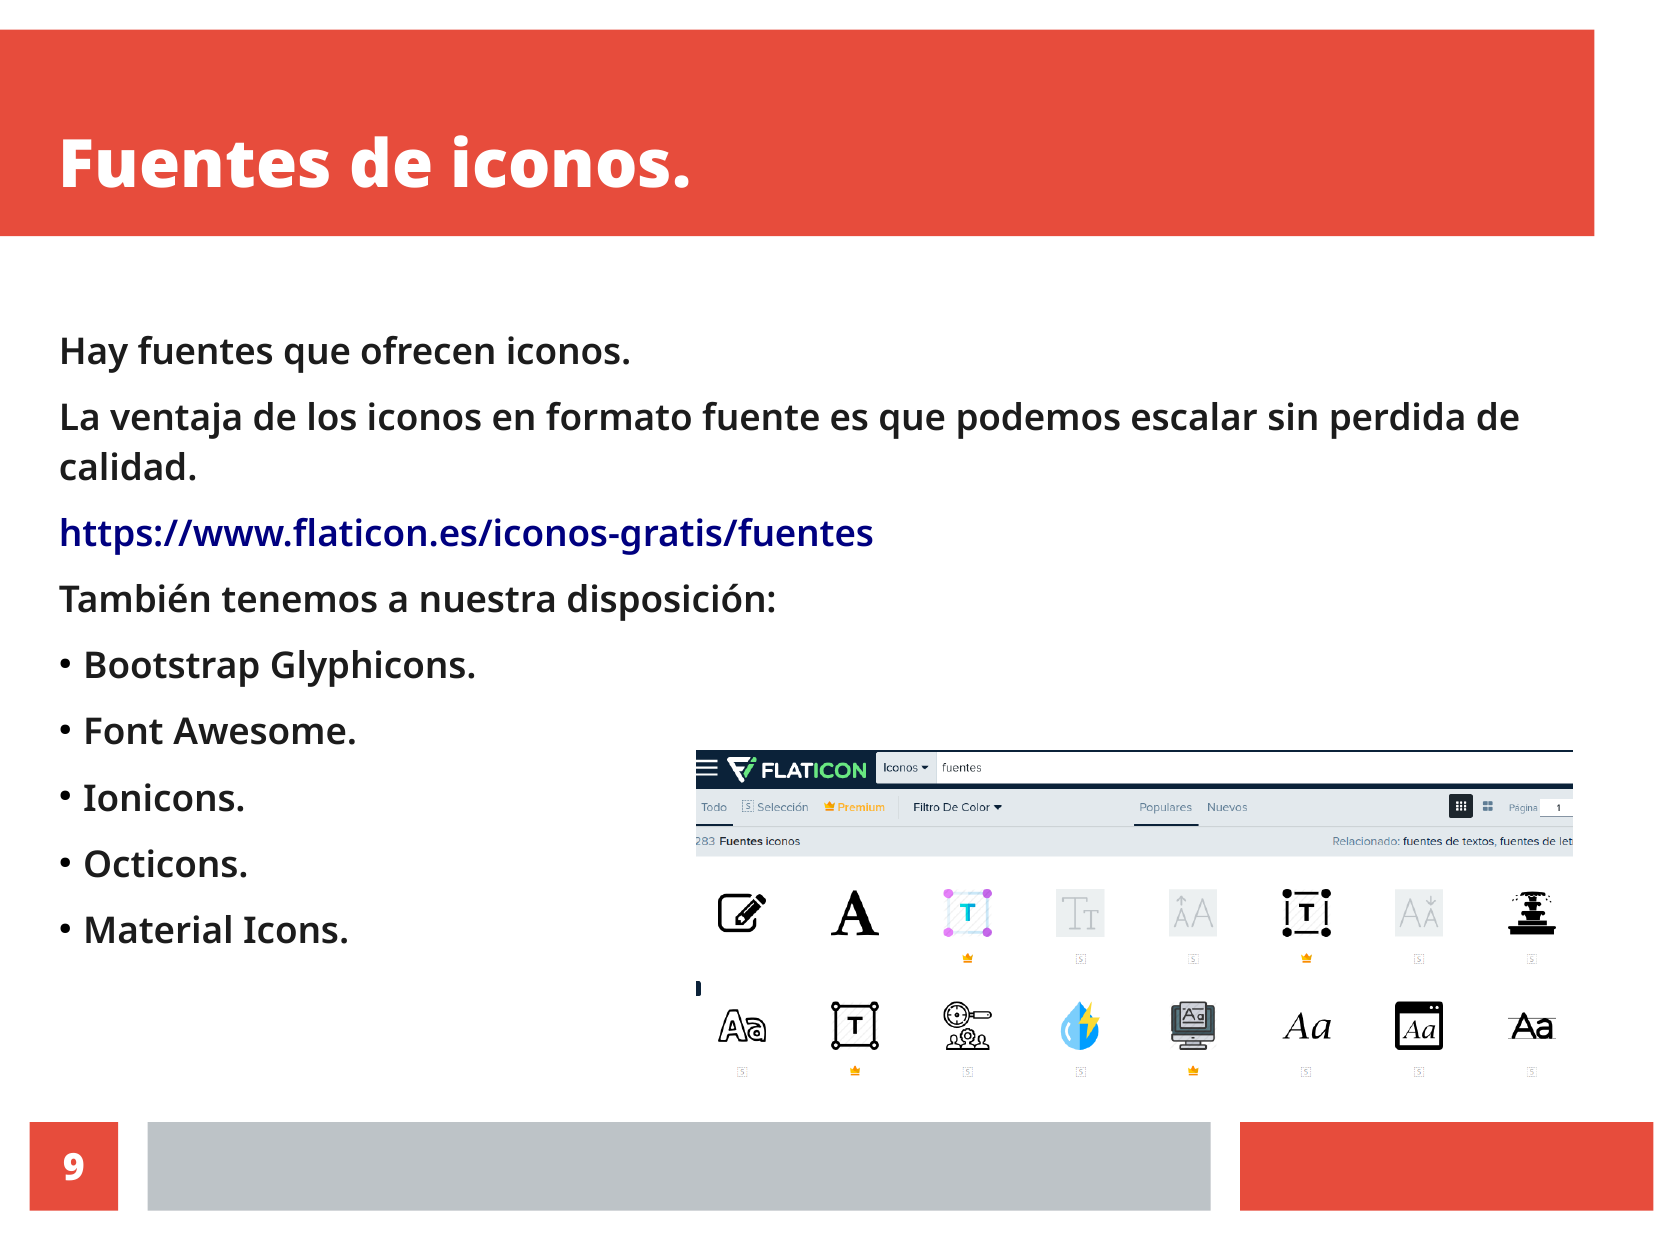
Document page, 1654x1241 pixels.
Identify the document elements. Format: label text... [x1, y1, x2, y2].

list Hay fuentes que ofrecen iconos. La ventaja de los iconos en formato fuente es que podemos escalar sin perdida de calidad. https://www.flaticon.es/iconos-gratis/fuentes También tenemos a nuestra disposición: Bootstrap Glyphicons. Font Awesome. Ionicons. Octicons. Material Icons. [59, 324, 1560, 957]
picture [696, 750, 1573, 1087]
title Fuentes de iconos. [59, 59, 1595, 207]
